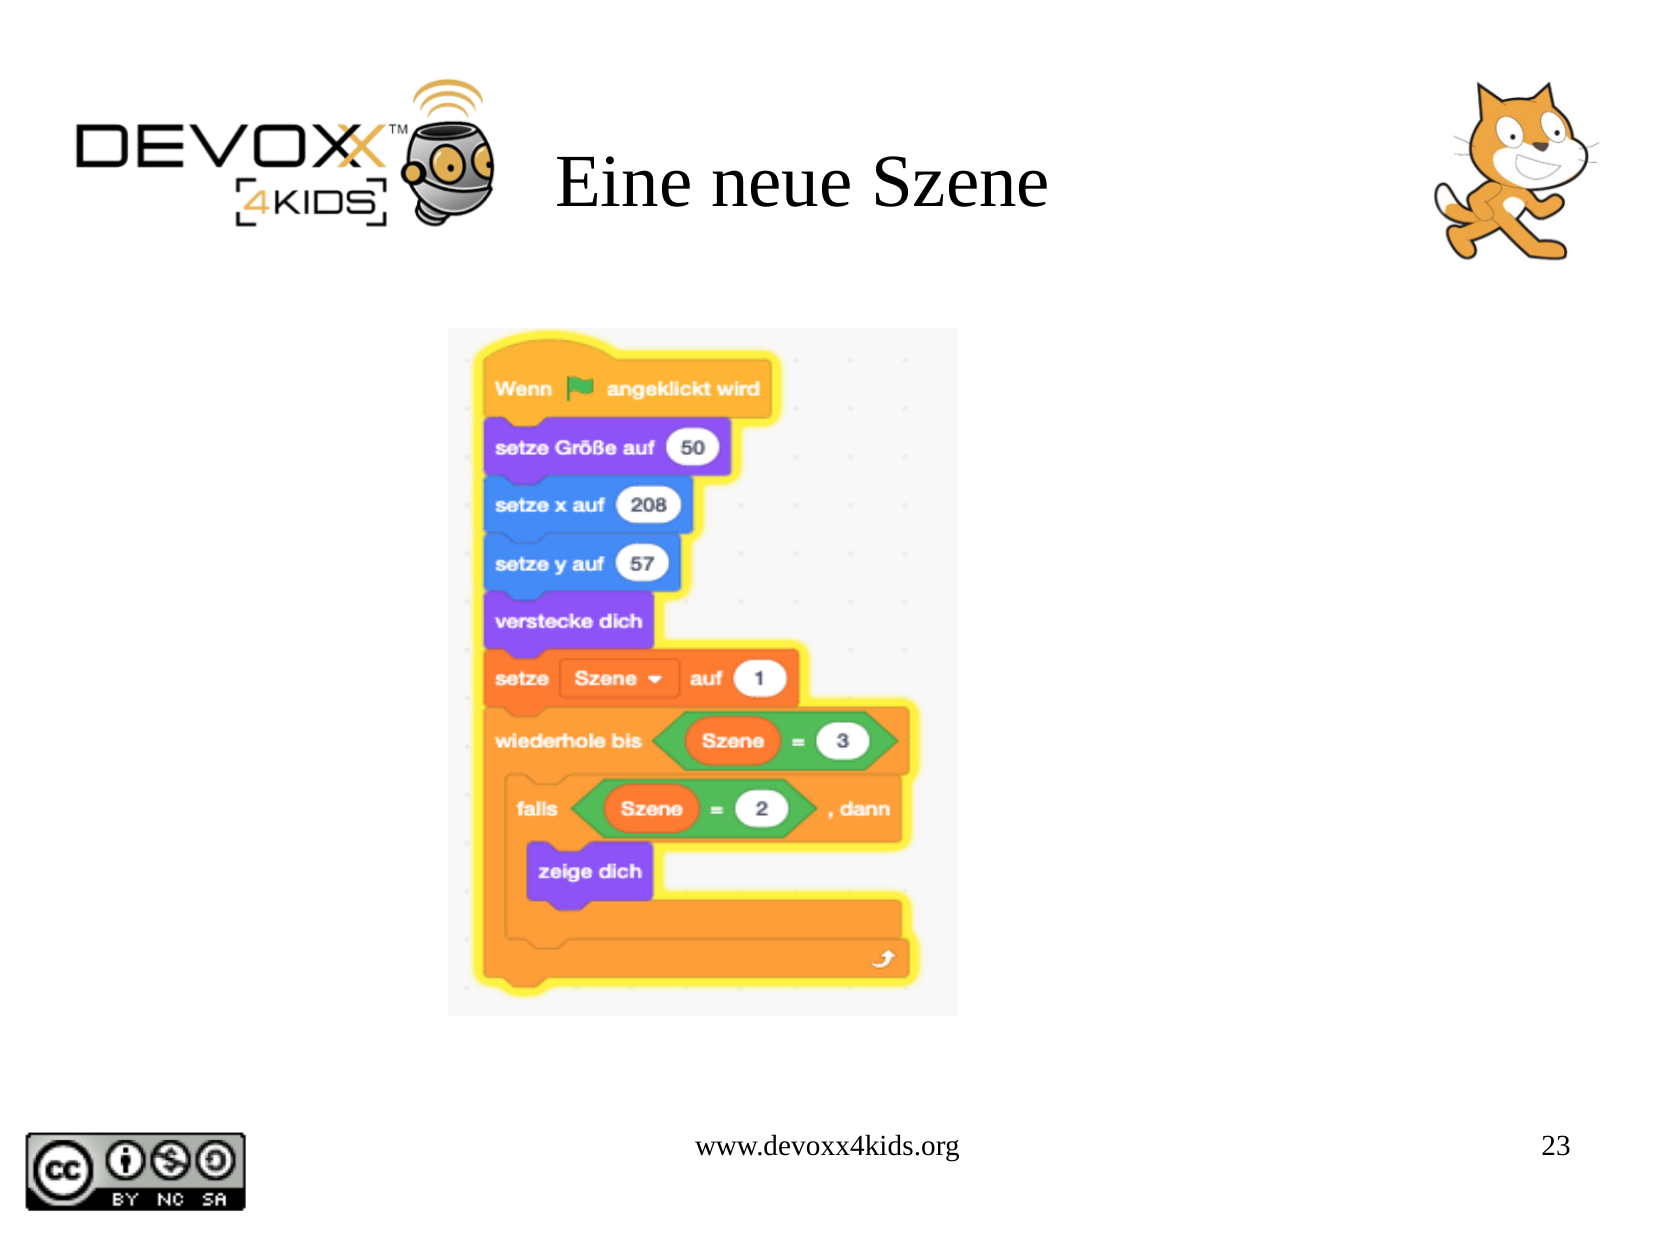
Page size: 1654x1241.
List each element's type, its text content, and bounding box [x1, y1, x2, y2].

picture [448, 328, 957, 1016]
picture [1431, 54, 1607, 272]
title Eine neue Szene [555, 78, 1347, 259]
picture [14, 1121, 249, 1212]
picture [35, 58, 511, 255]
subtitle [82, 259, 1571, 1193]
